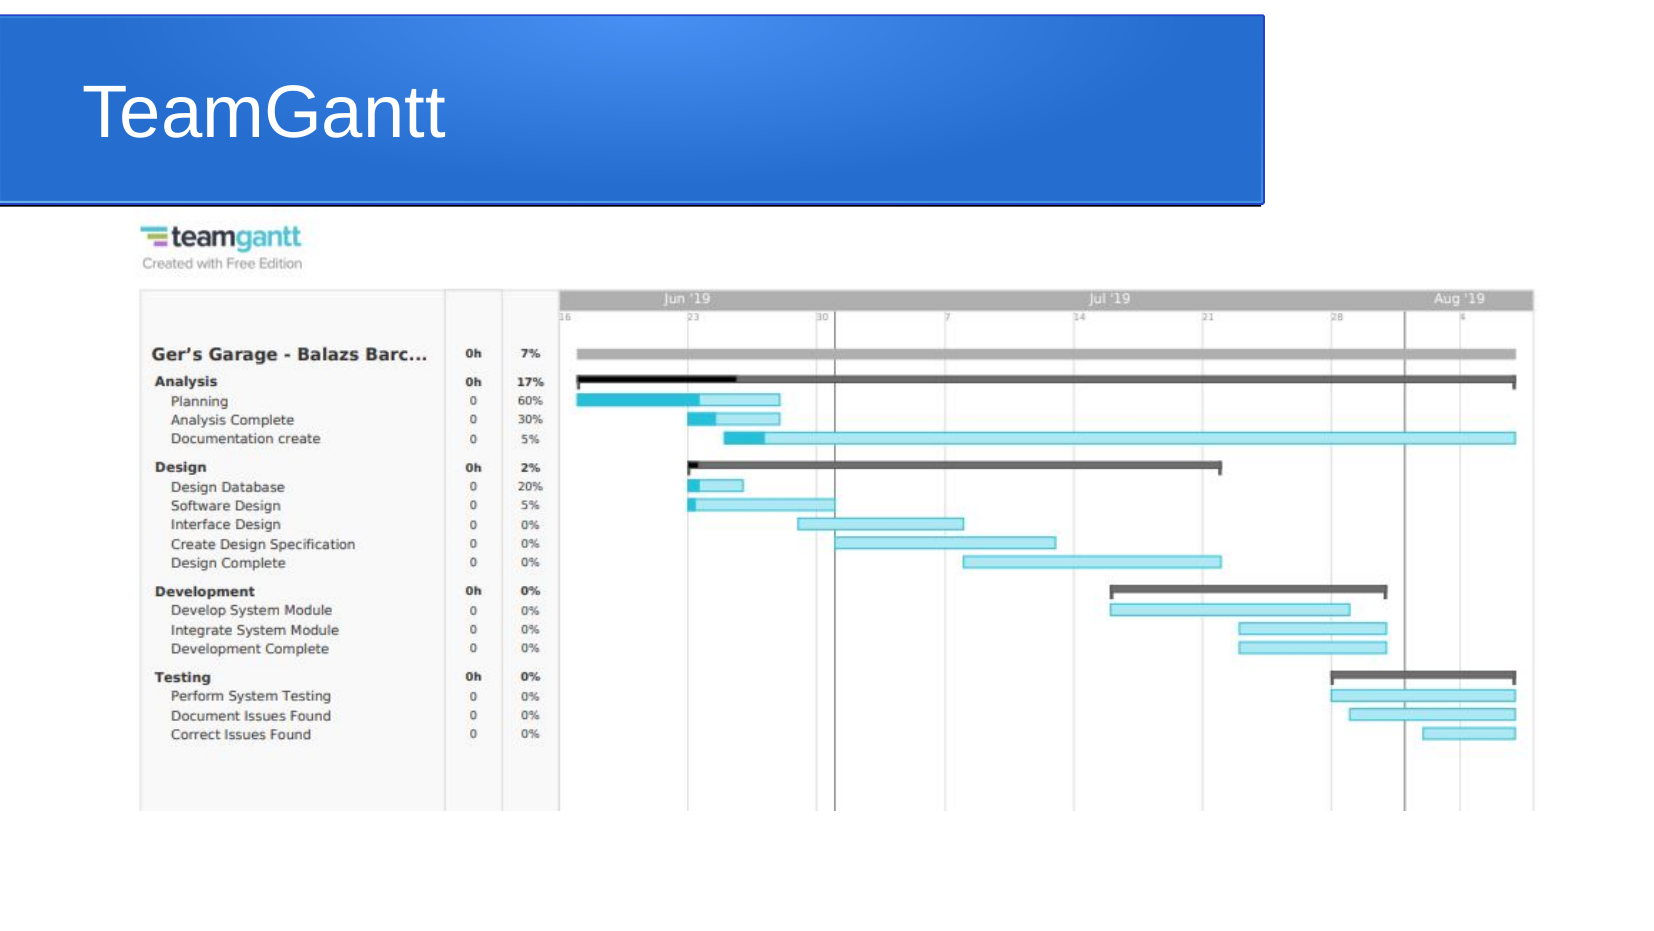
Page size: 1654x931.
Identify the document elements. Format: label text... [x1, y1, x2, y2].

title TeamGantt [82, 35, 1235, 189]
picture [135, 209, 1558, 811]
